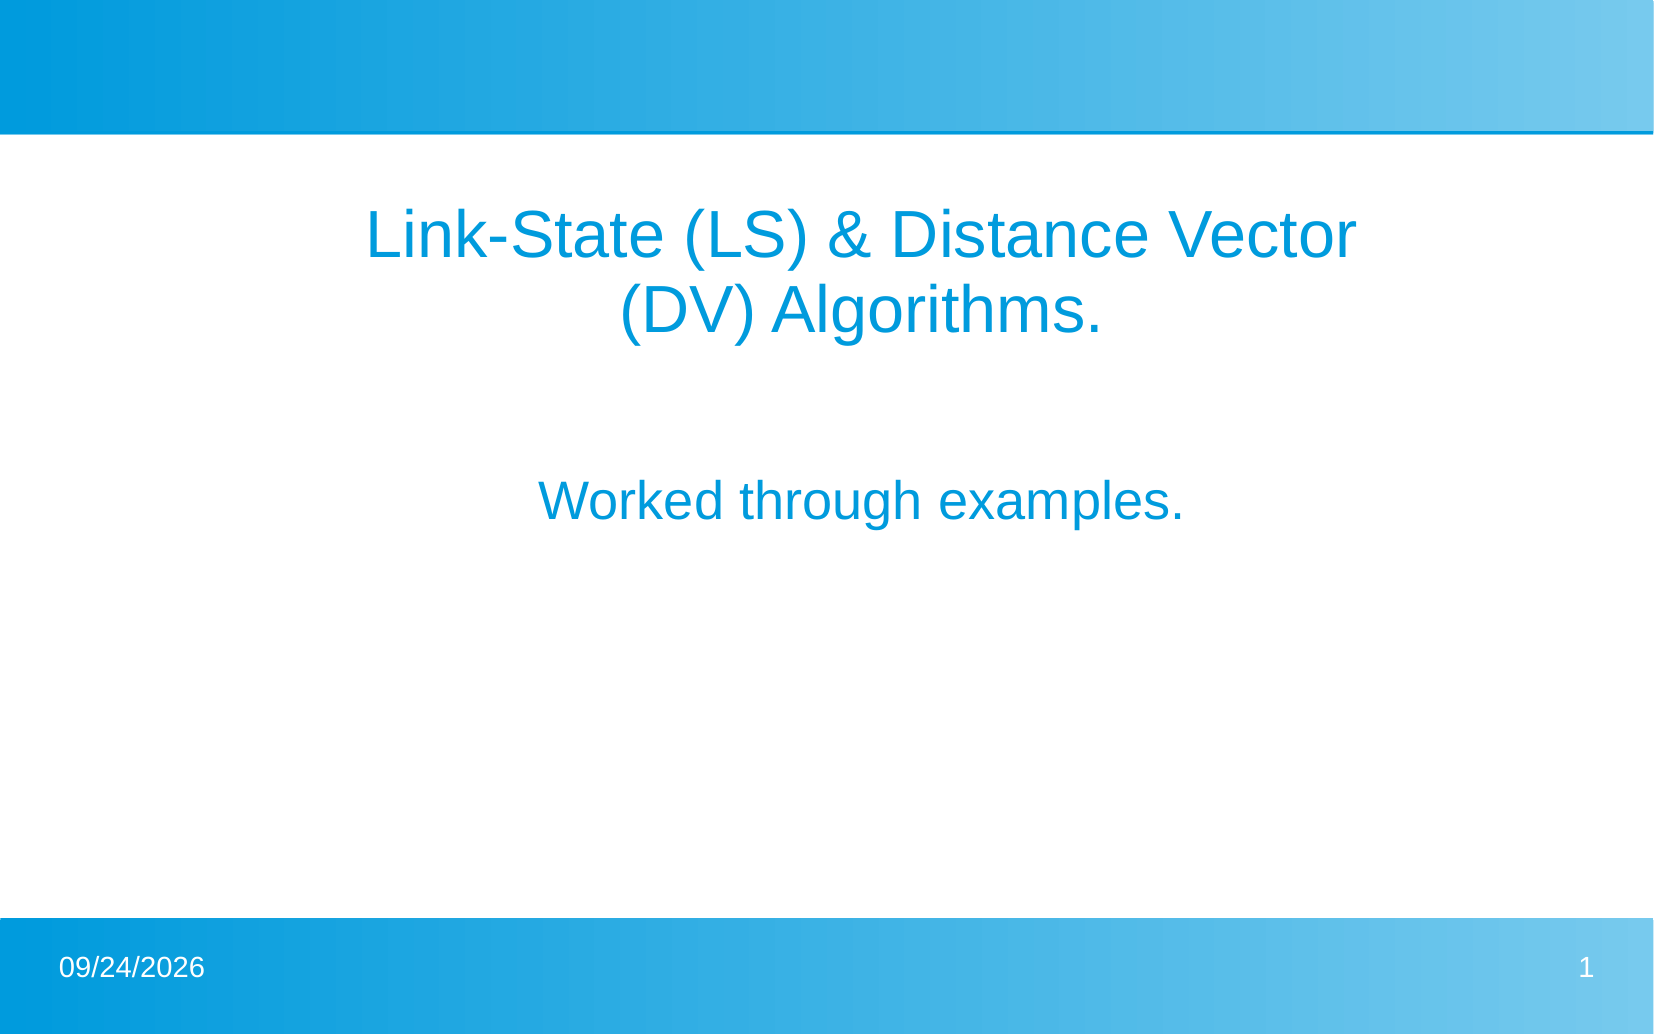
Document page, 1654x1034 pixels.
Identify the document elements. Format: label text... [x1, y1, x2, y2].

list Link-State (LS) & Distance Vector (DV) Algorithms. Worked through examples. [288, 196, 1365, 853]
